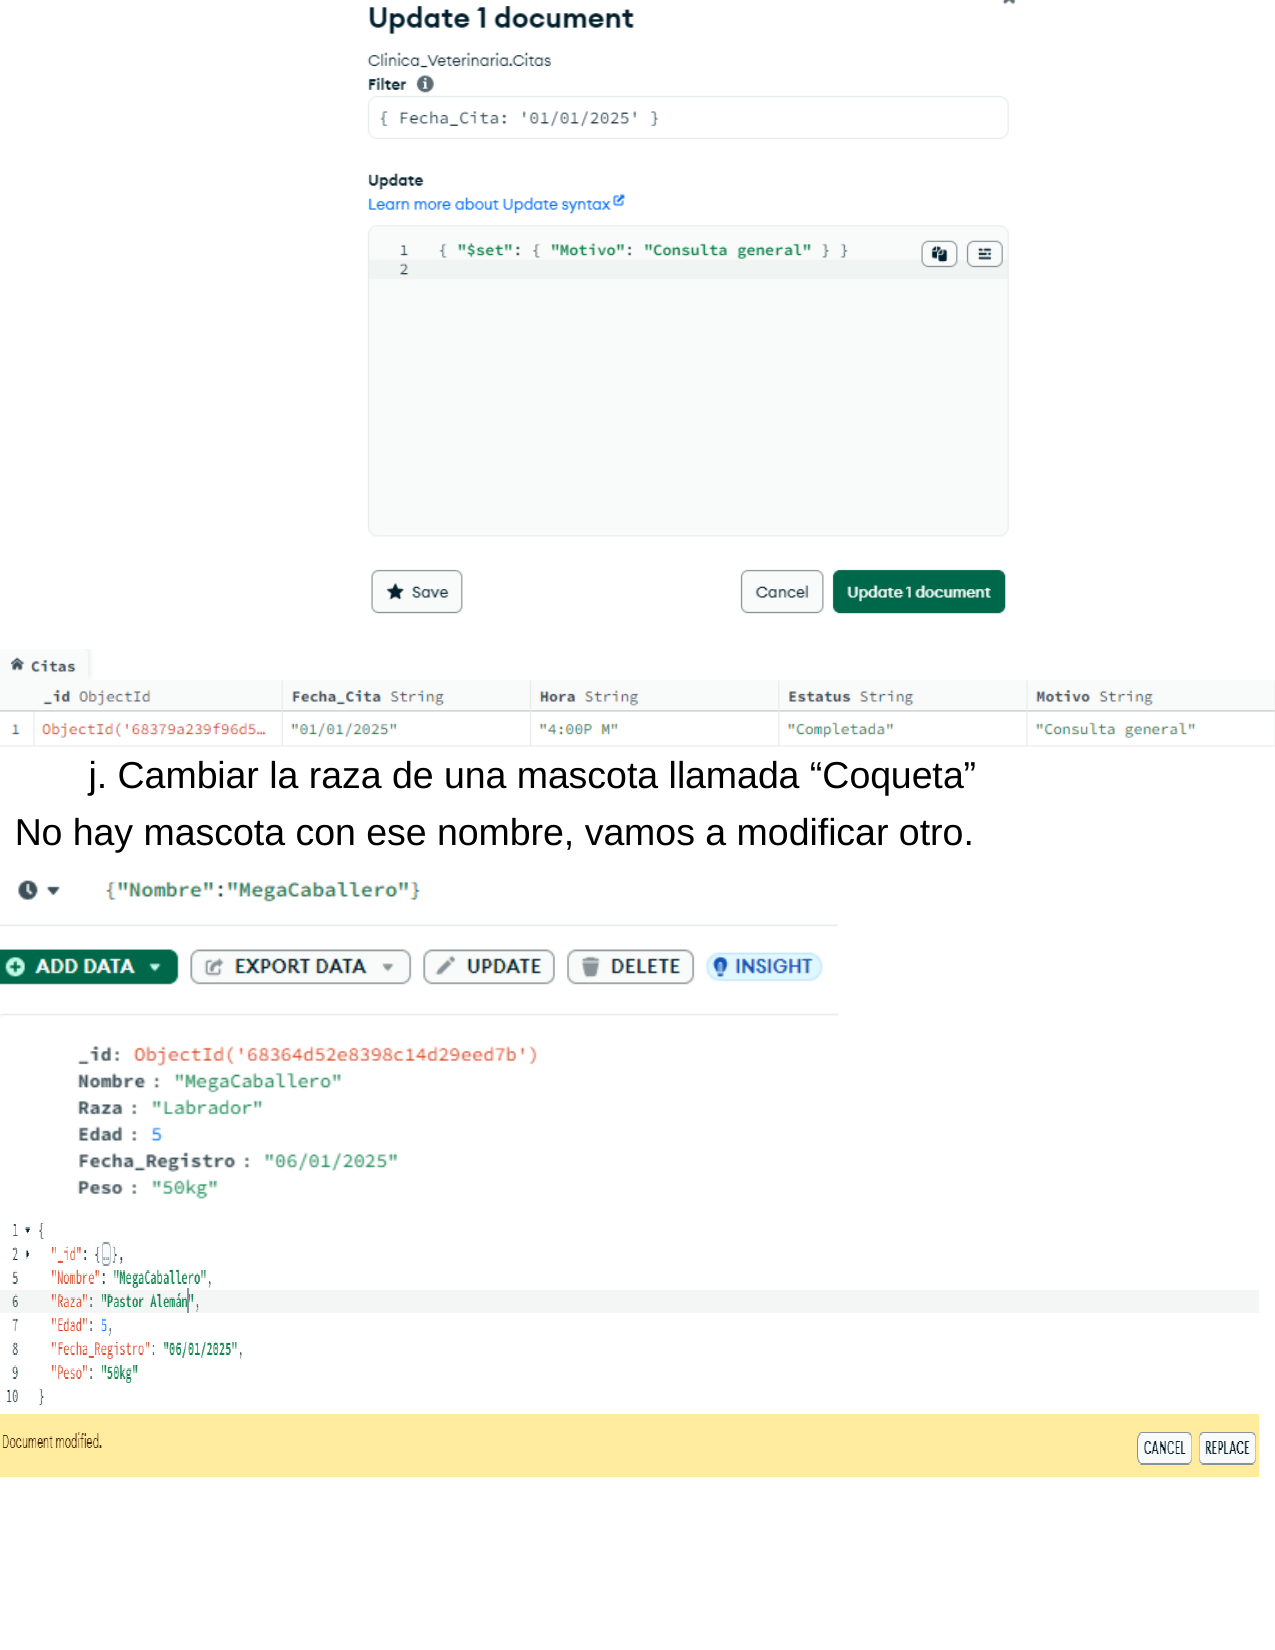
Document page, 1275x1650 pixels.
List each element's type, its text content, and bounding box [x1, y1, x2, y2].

picture [0, 649, 1275, 748]
picture [0, 856, 838, 1208]
picture [362, 0, 1034, 618]
picture [0, 1216, 1259, 1477]
text_box j. Cambiar la raza de una mascota llamada “Coqueta” [0, 747, 1270, 804]
text_box No hay mascota con ese nombre, vamos a modificar otro. [0, 804, 1275, 861]
